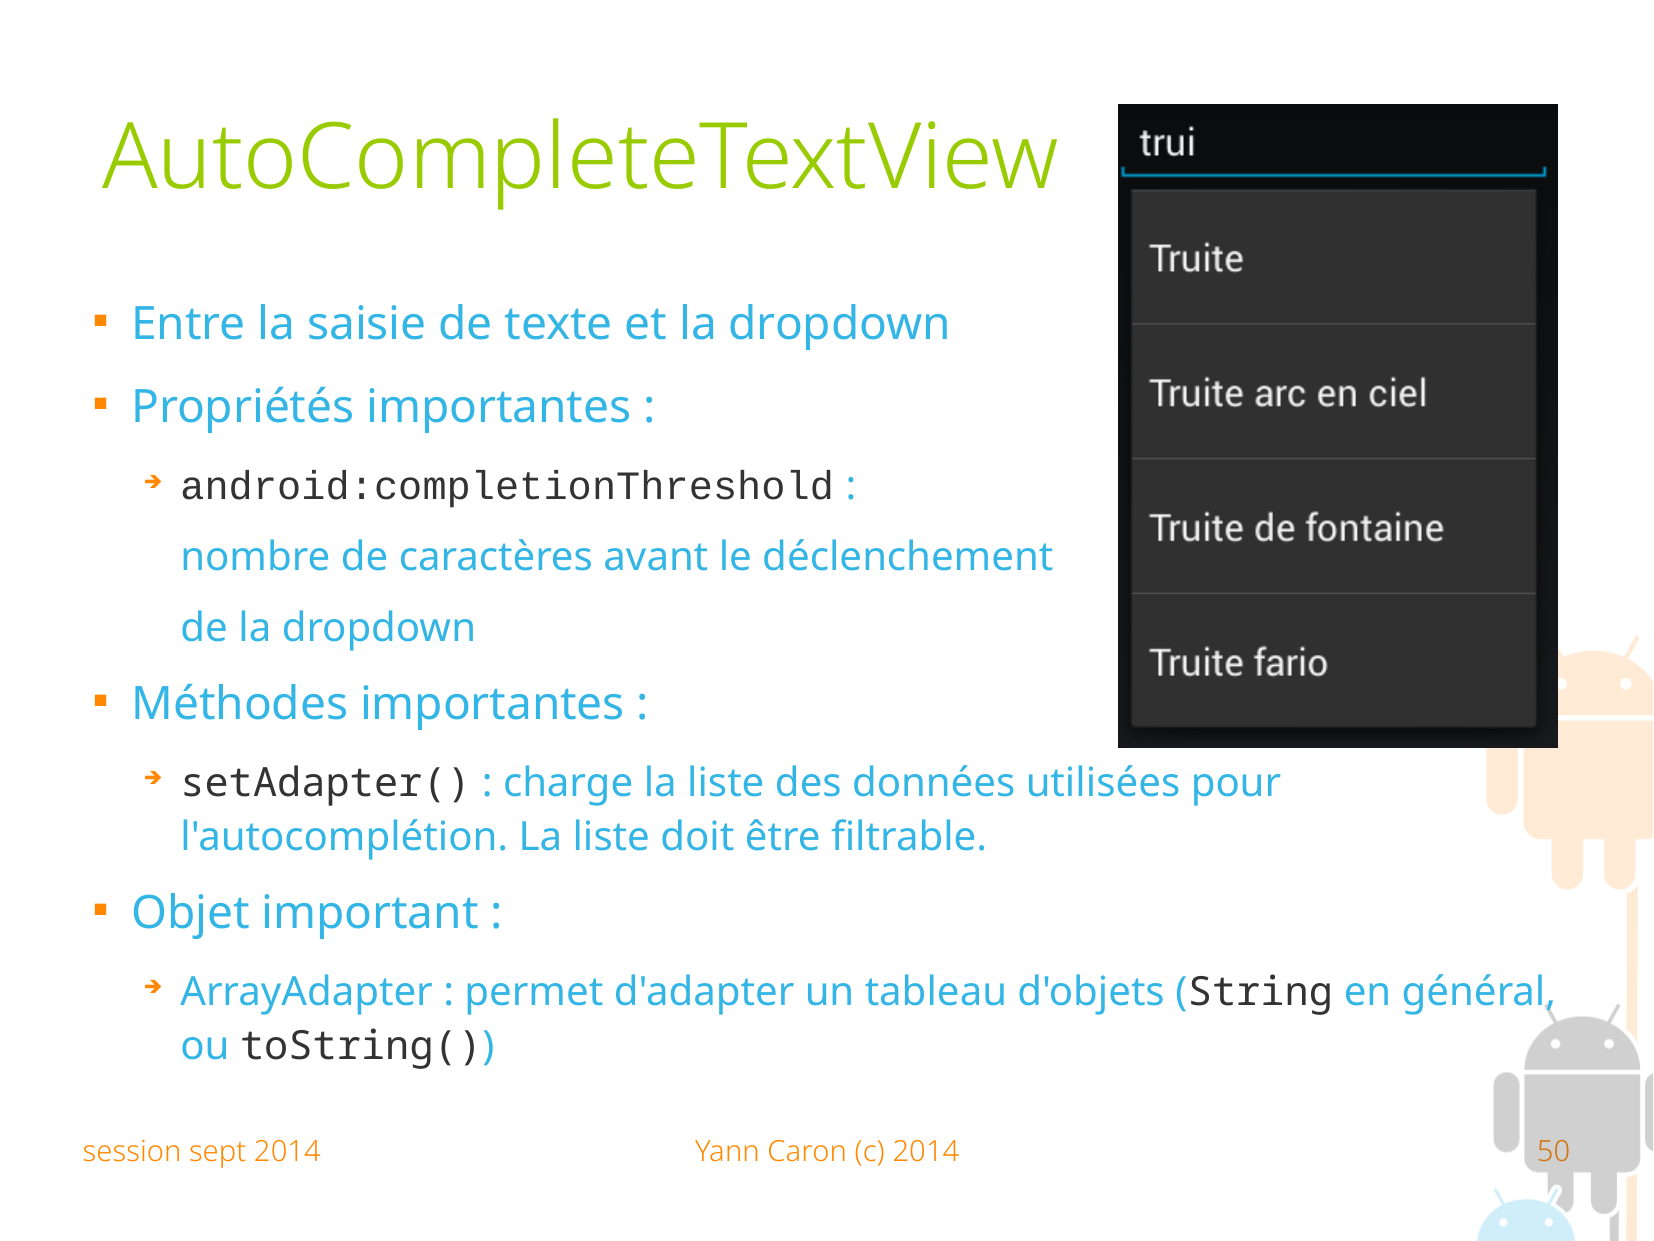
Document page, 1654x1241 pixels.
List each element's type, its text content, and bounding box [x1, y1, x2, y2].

picture [240, 423, 1654, 1241]
picture [1118, 104, 1558, 748]
title AutoCompleteTextView [82, 49, 1081, 257]
list Entre la saisie de texte et la dropdown Propriétés importantes : android:completionThreshold : nombre de caractères avant le déclenchement de la dropdown Méthodes importantes : setAdapter() : charge la liste des données utilisées pour l'autocomplétion. La liste doit être filtrable. Objet important : ArrayAdapter : permet d'adapter un tableau d'objets (String en général, ou toString()) [82, 290, 1571, 1081]
